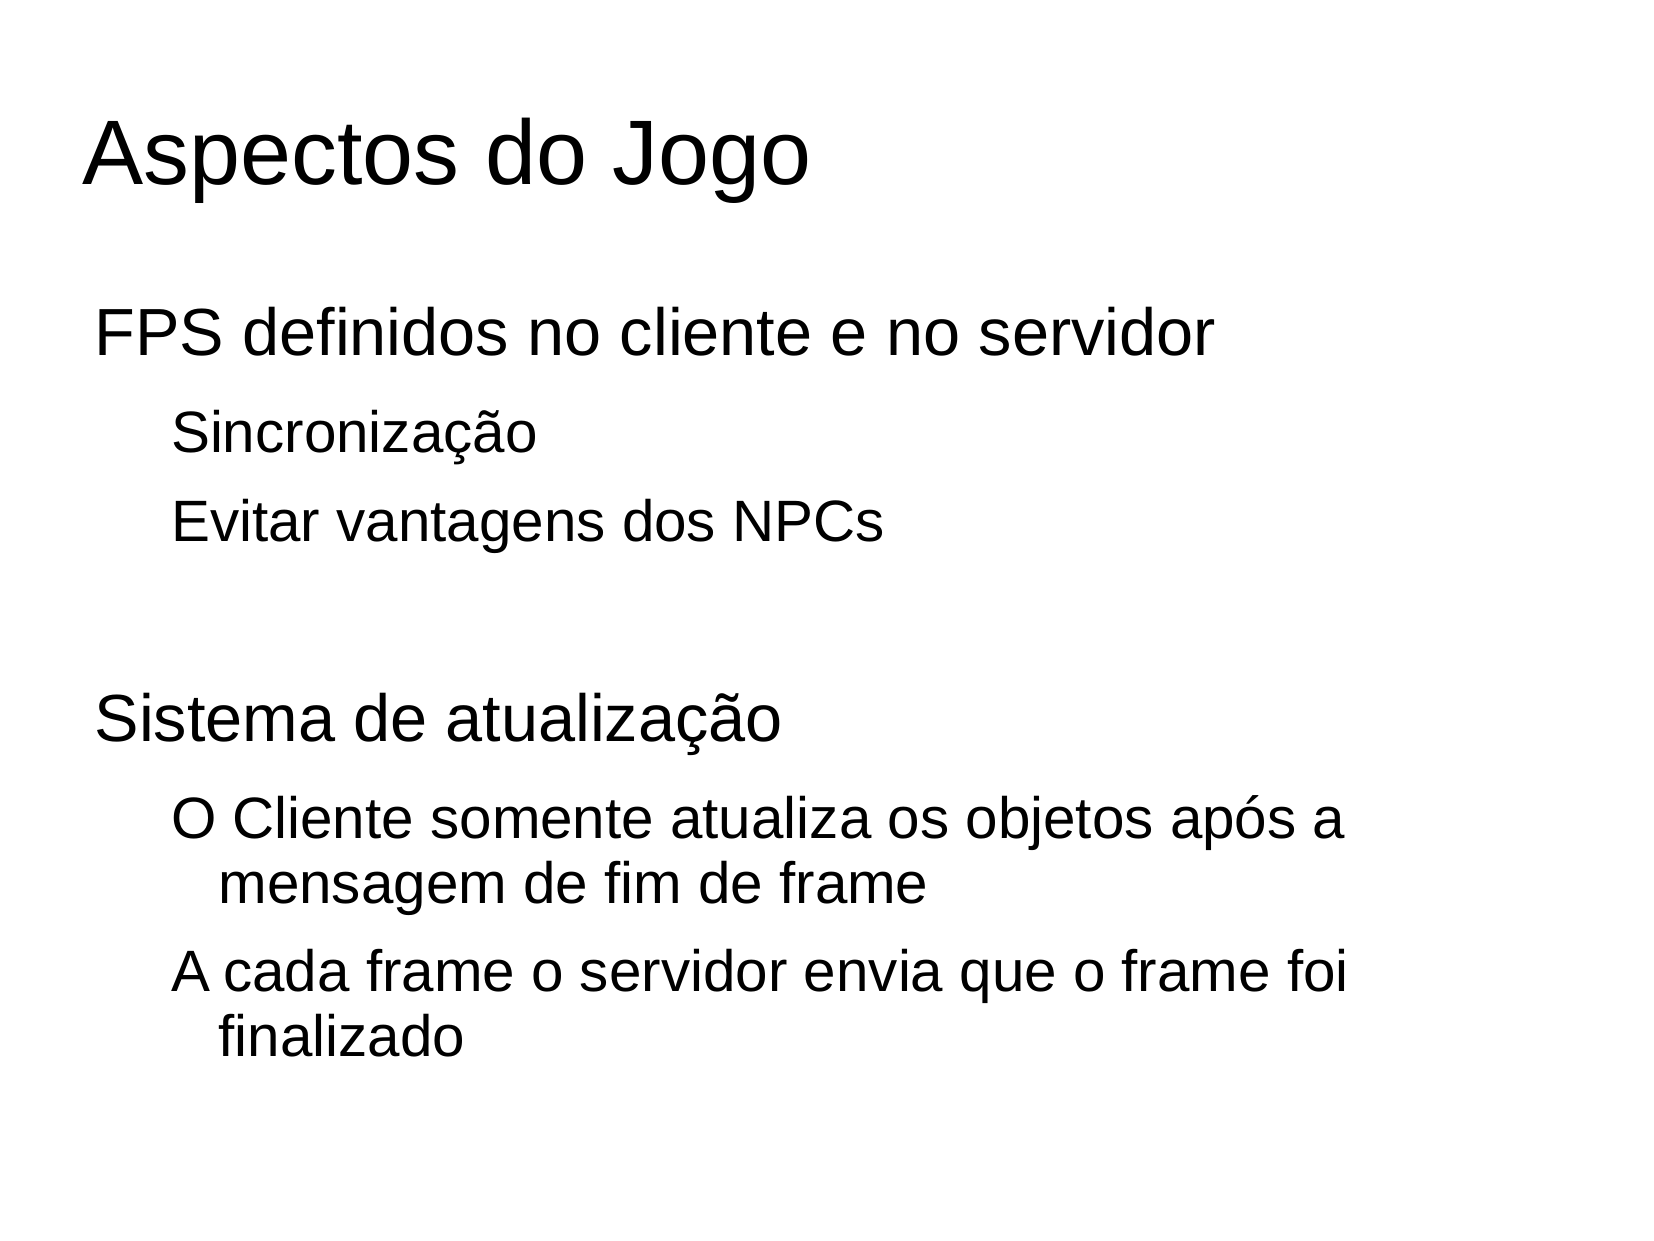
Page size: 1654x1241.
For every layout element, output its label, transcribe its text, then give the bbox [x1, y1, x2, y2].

title Aspectos do Jogo [82, 56, 1571, 250]
list FPS definidos no cliente e no servidor Sincronização Evitar vantagens dos NPCs Sistema de atualização O Cliente somente atualiza os objetos após a mensagem de fim de frame A cada frame o servidor envia que o frame foi finalizado [76, 295, 1565, 1165]
